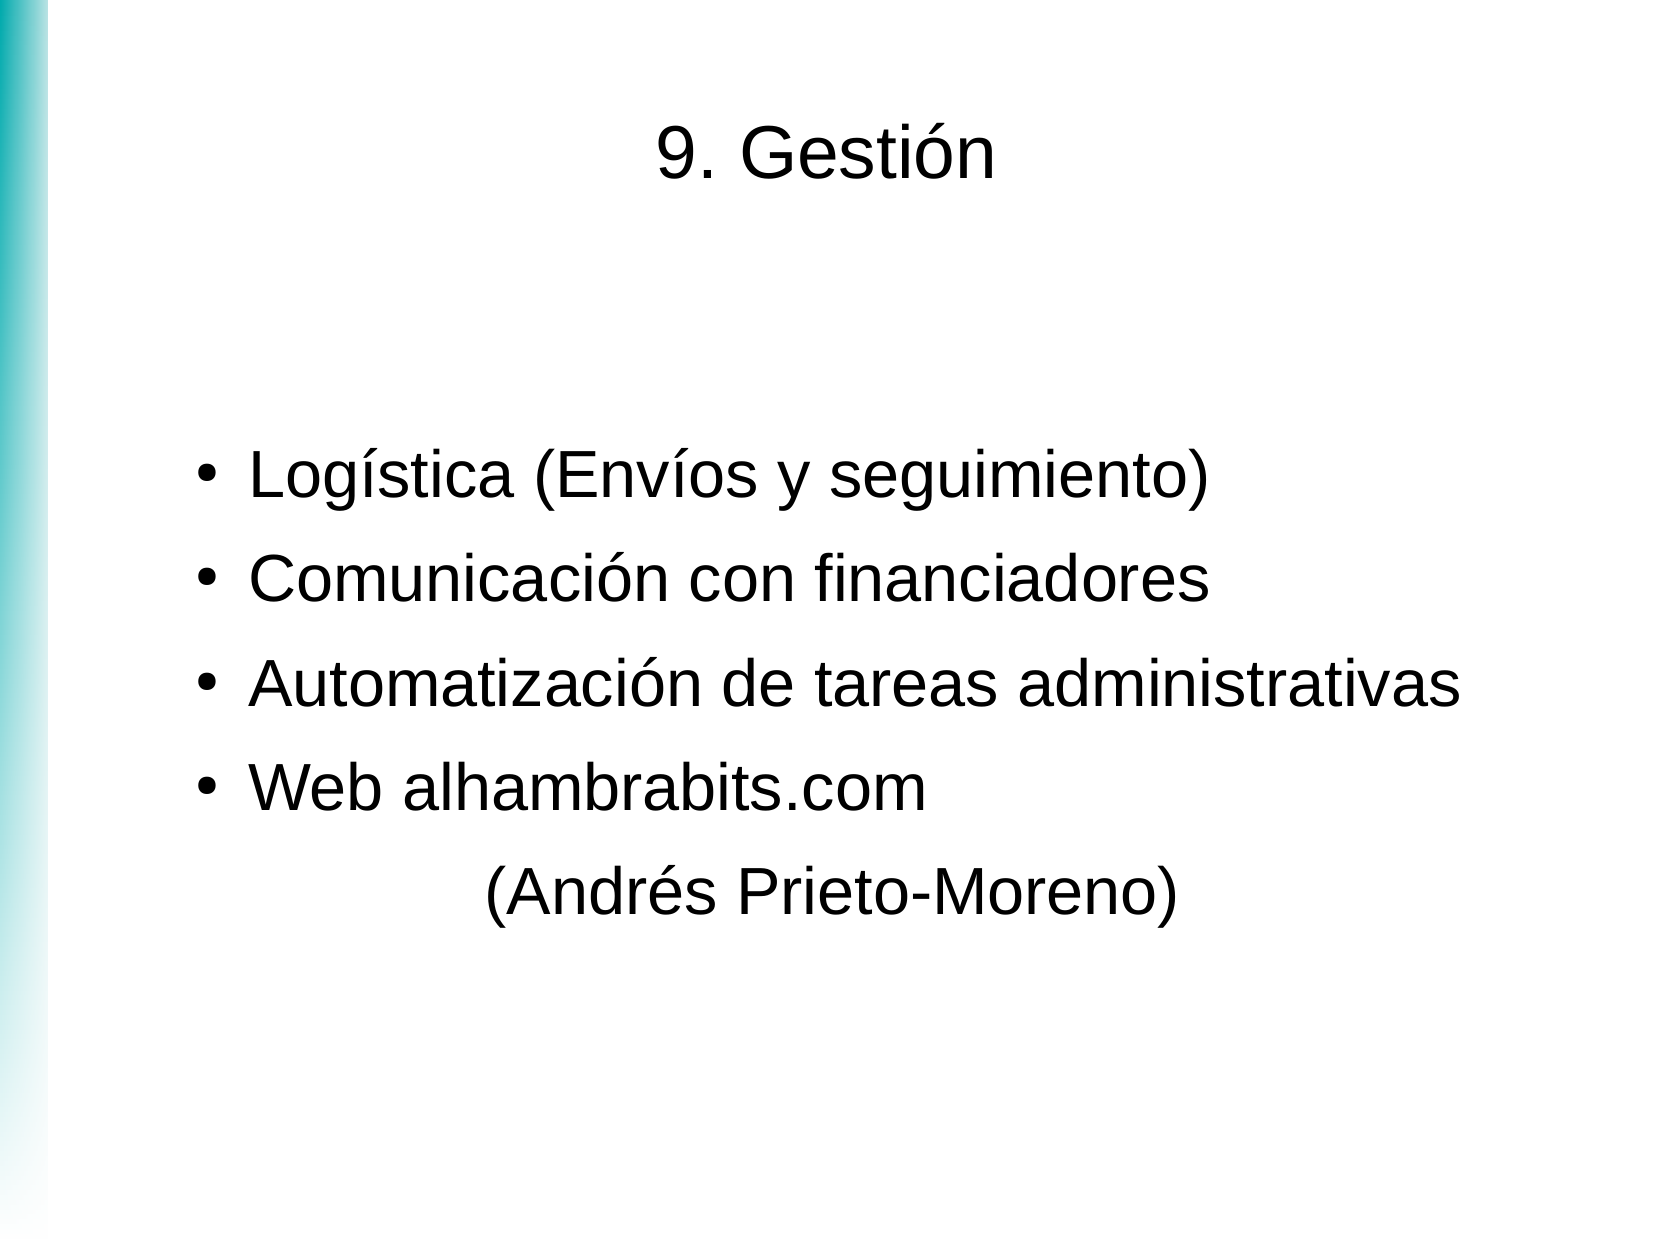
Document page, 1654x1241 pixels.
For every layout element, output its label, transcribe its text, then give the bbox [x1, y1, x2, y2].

title 9. Gestión [82, 49, 1571, 248]
list [82, 248, 1571, 968]
list Logística (Envíos y seguimiento) Comunicación con financiadores Automatización de tareas administrativas Web alhambrabits.com (Andrés Prieto-Moreno) [177, 437, 1489, 1158]
